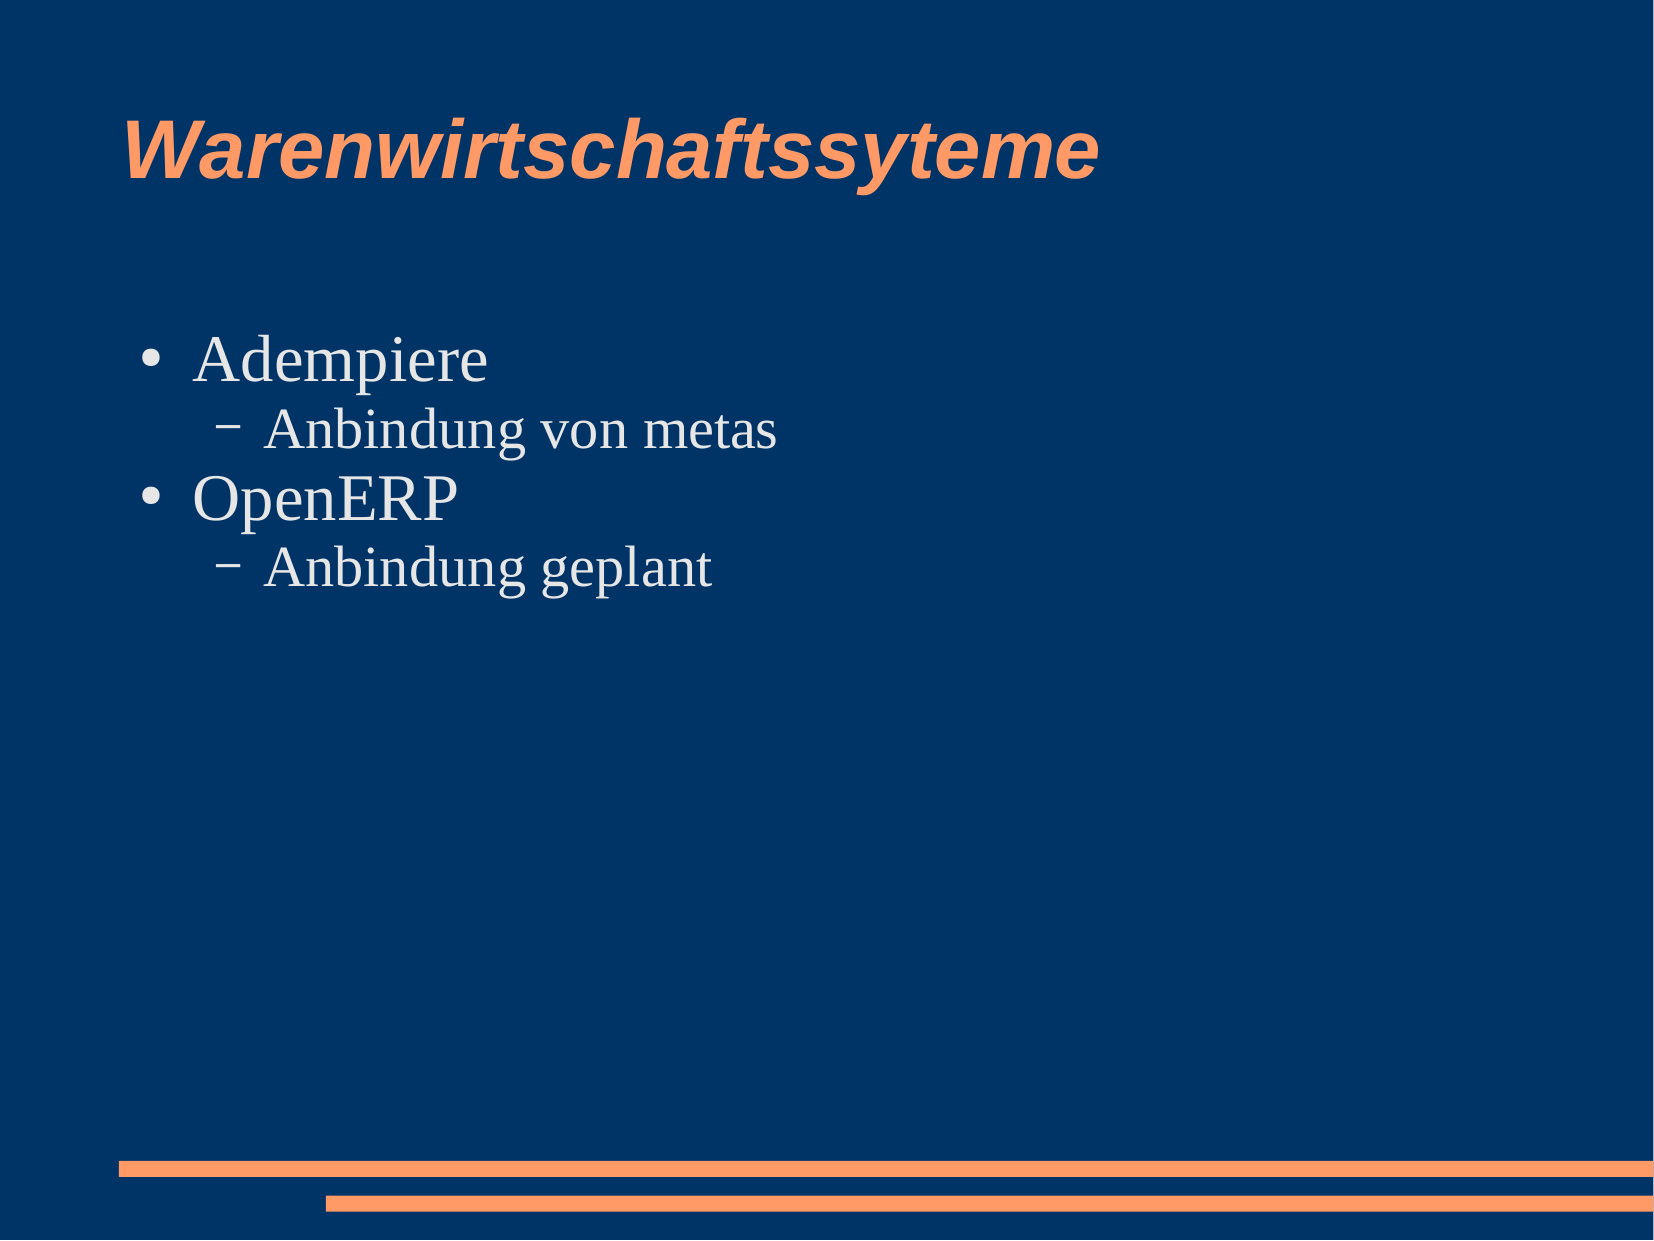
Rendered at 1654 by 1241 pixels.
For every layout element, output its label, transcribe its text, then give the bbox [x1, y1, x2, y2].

title Warenwirtschaftssyteme [121, 53, 1534, 247]
list Adempiere Anbindung von metas OpenERP Anbindung geplant [121, 322, 1561, 1118]
